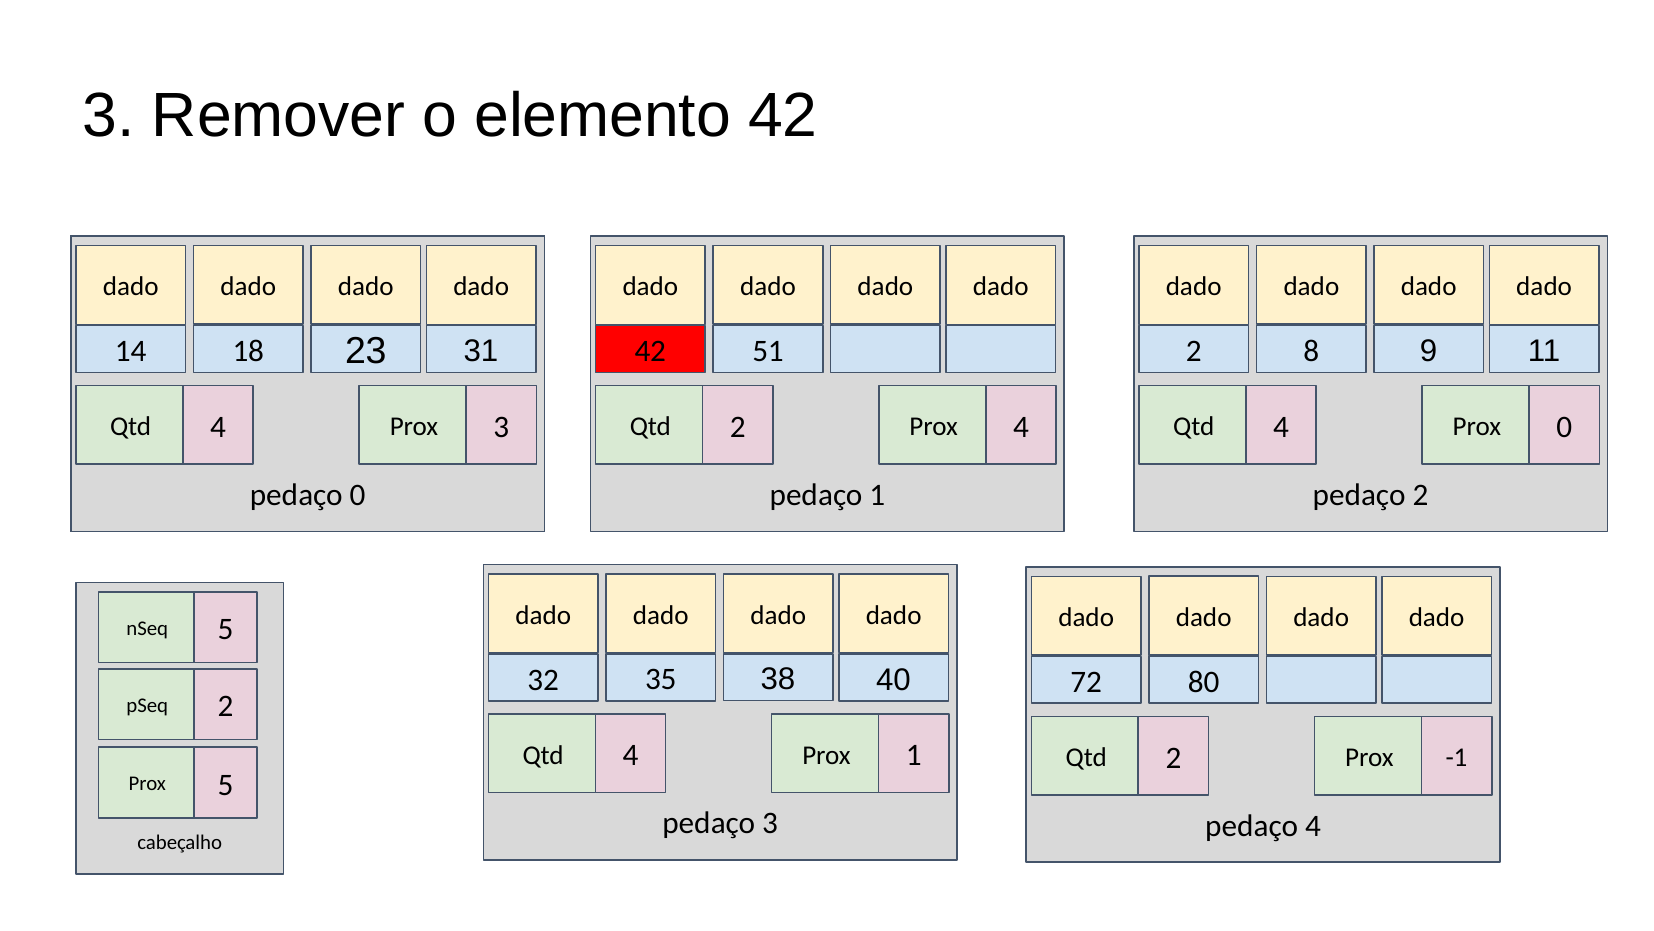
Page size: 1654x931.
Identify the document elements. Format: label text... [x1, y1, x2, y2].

text_box [946, 325, 1056, 373]
text_box 9 [1373, 325, 1484, 373]
text_box Qtd [1138, 385, 1245, 465]
text_box dado [946, 245, 1056, 325]
text_box 3 [466, 385, 537, 465]
text_box 4 [985, 385, 1057, 465]
text_box Qtd [75, 385, 182, 465]
text_box -1 [1421, 716, 1492, 795]
text_box dado [75, 245, 186, 325]
text_box 23 [310, 325, 421, 373]
text_box 4 [182, 385, 254, 465]
text_box 14 [75, 325, 186, 373]
text_box dado [830, 245, 941, 325]
text_box dado [1373, 245, 1484, 325]
text_box dado [723, 574, 833, 653]
text_box 4 [595, 713, 666, 793]
text_box Prox [771, 713, 878, 793]
text_box 0 [1529, 385, 1600, 465]
text_box dado [1381, 576, 1492, 656]
text_box 38 [723, 653, 833, 701]
text_box dado [1148, 576, 1259, 655]
text_box Prox [98, 747, 193, 818]
text_box 5 [193, 747, 257, 818]
text_box Prox [1422, 385, 1529, 465]
text_box 2 [1138, 325, 1249, 373]
text_box Qtd [1031, 716, 1138, 795]
text_box 32 [488, 654, 598, 701]
text_box 2 [193, 668, 257, 740]
text_box cabeçalho [76, 582, 284, 875]
text_box 8 [1256, 325, 1367, 373]
text_box pedaço 4 [1026, 566, 1500, 863]
text_box dado [595, 245, 706, 325]
text_box dado [426, 245, 536, 325]
text_box [1381, 656, 1492, 704]
text_box dado [1266, 576, 1376, 655]
text_box dado [310, 245, 421, 325]
text_box 2 [1138, 716, 1209, 795]
text_box 5 [193, 591, 257, 663]
text_box 2 [702, 385, 773, 465]
text_box 11 [1489, 325, 1599, 373]
text_box dado [838, 574, 949, 653]
text_box Qtd [595, 385, 702, 465]
text_box dado [713, 245, 823, 325]
text_box pedaço 0 [70, 236, 545, 532]
text_box 4 [1245, 385, 1317, 465]
text_box 72 [1031, 656, 1141, 704]
text_box dado [488, 574, 598, 653]
text_box Prox [1314, 716, 1421, 795]
text_box 1 [878, 713, 949, 793]
text_box dado [605, 573, 716, 653]
text_box 40 [838, 654, 949, 701]
text_box pedaço 3 [483, 564, 957, 860]
text_box dado [193, 245, 304, 325]
text_box nSeq [98, 591, 193, 663]
text_box 18 [193, 325, 304, 373]
text_box 42 [595, 325, 706, 373]
text_box pSeq [98, 668, 193, 740]
text_box Prox [359, 385, 466, 465]
text_box pedaço 2 [1133, 236, 1608, 532]
text_box [1266, 656, 1376, 704]
text_box dado [1138, 245, 1249, 325]
text_box dado [1489, 245, 1599, 325]
text_box Prox [878, 385, 985, 465]
text_box [830, 325, 941, 373]
text_box 35 [605, 653, 716, 701]
text_box 51 [713, 325, 823, 373]
text_box Qtd [488, 713, 595, 793]
text_box 31 [426, 325, 536, 373]
text_box dado [1031, 576, 1141, 656]
title 3. Remover o elemento 42 [82, 37, 1571, 193]
text_box 80 [1148, 656, 1259, 704]
text_box dado [1256, 245, 1367, 325]
text_box pedaço 1 [590, 236, 1065, 532]
